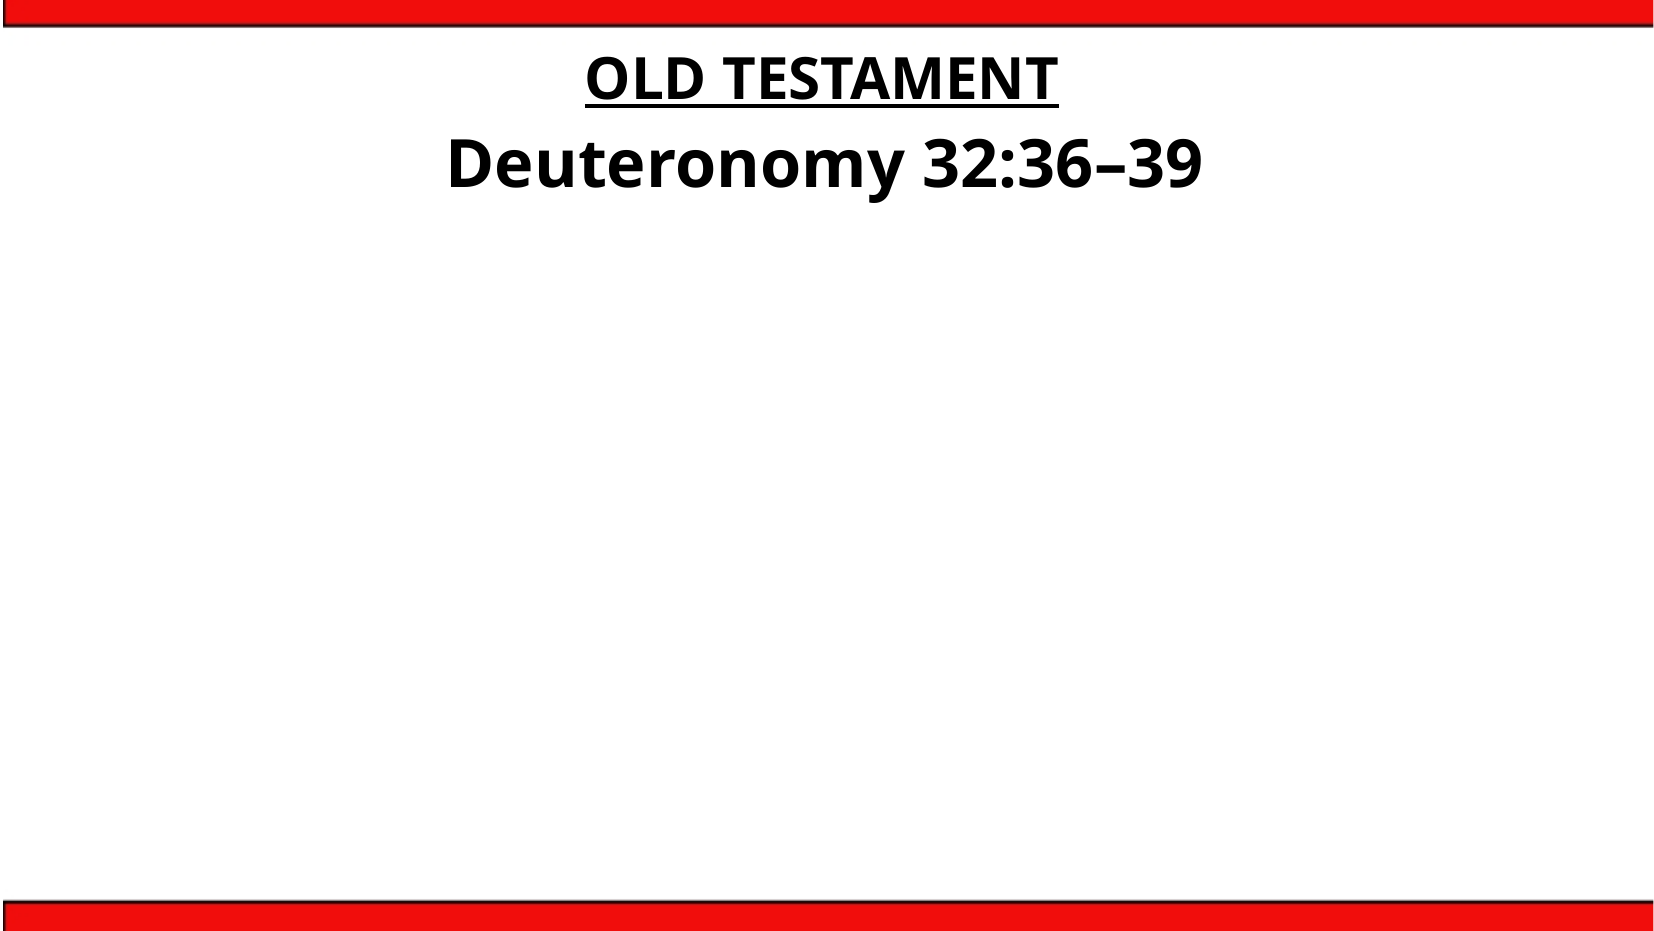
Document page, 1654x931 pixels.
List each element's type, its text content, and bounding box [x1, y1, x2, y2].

text_box Old Testament Deuteronomy 32:36–39 [60, 30, 1591, 241]
picture [3, 0, 1654, 931]
